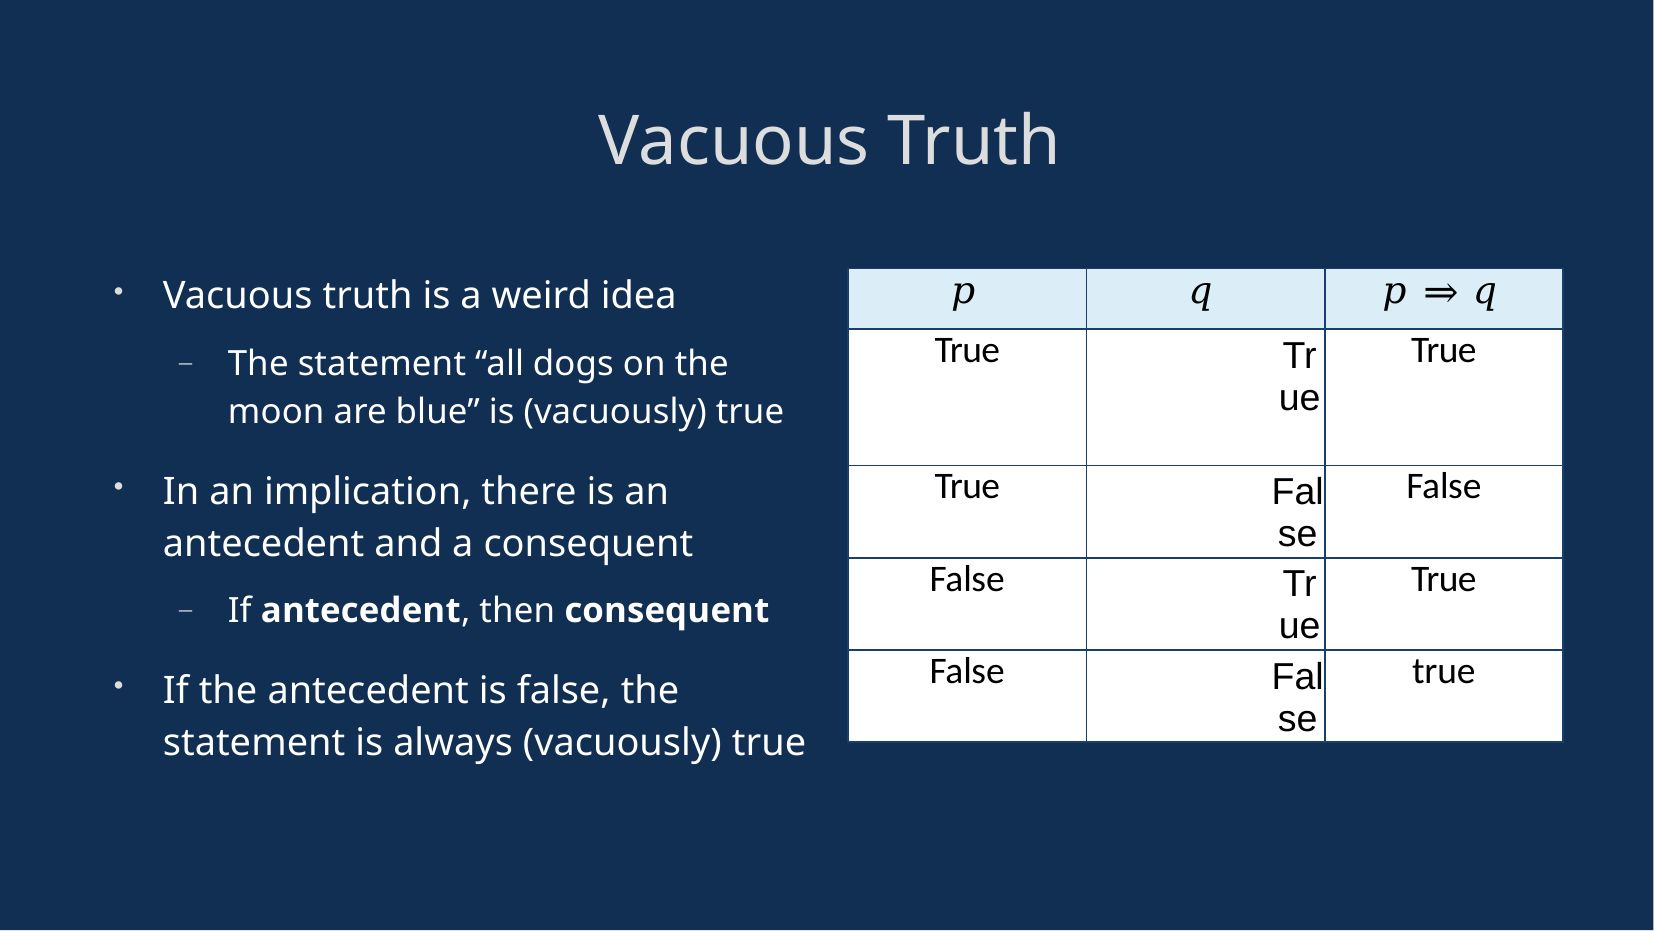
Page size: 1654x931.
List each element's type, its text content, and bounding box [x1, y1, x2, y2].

table_header 𝑝 ⇒ 𝑞 [1326, 269, 1562, 328]
table_cell False [849, 559, 1086, 649]
table_cell False [1087, 651, 1324, 741]
table_cell True [1087, 330, 1324, 465]
table_cell False [849, 651, 1086, 741]
table_header 𝑞 [1087, 269, 1324, 328]
table_cell True [1326, 330, 1562, 465]
title Vacuous Truth [97, 56, 1563, 220]
table_cell True [849, 330, 1086, 465]
list Vacuous truth is a weird idea The statement “all dogs on the moon are blue” is (vacuously) true In an implication, there is an antecedent and a consequent If antecedent, then consequent If the antecedent is false, the statement is always (vacuously) true [97, 268, 813, 806]
table_cell true [1326, 651, 1562, 741]
table_cell False [1087, 466, 1324, 557]
table_cell True [1326, 559, 1562, 649]
table_header 𝑝 [849, 269, 1086, 328]
table_cell True [1087, 559, 1324, 649]
table_cell True [849, 466, 1086, 557]
table_cell False [1326, 466, 1562, 557]
